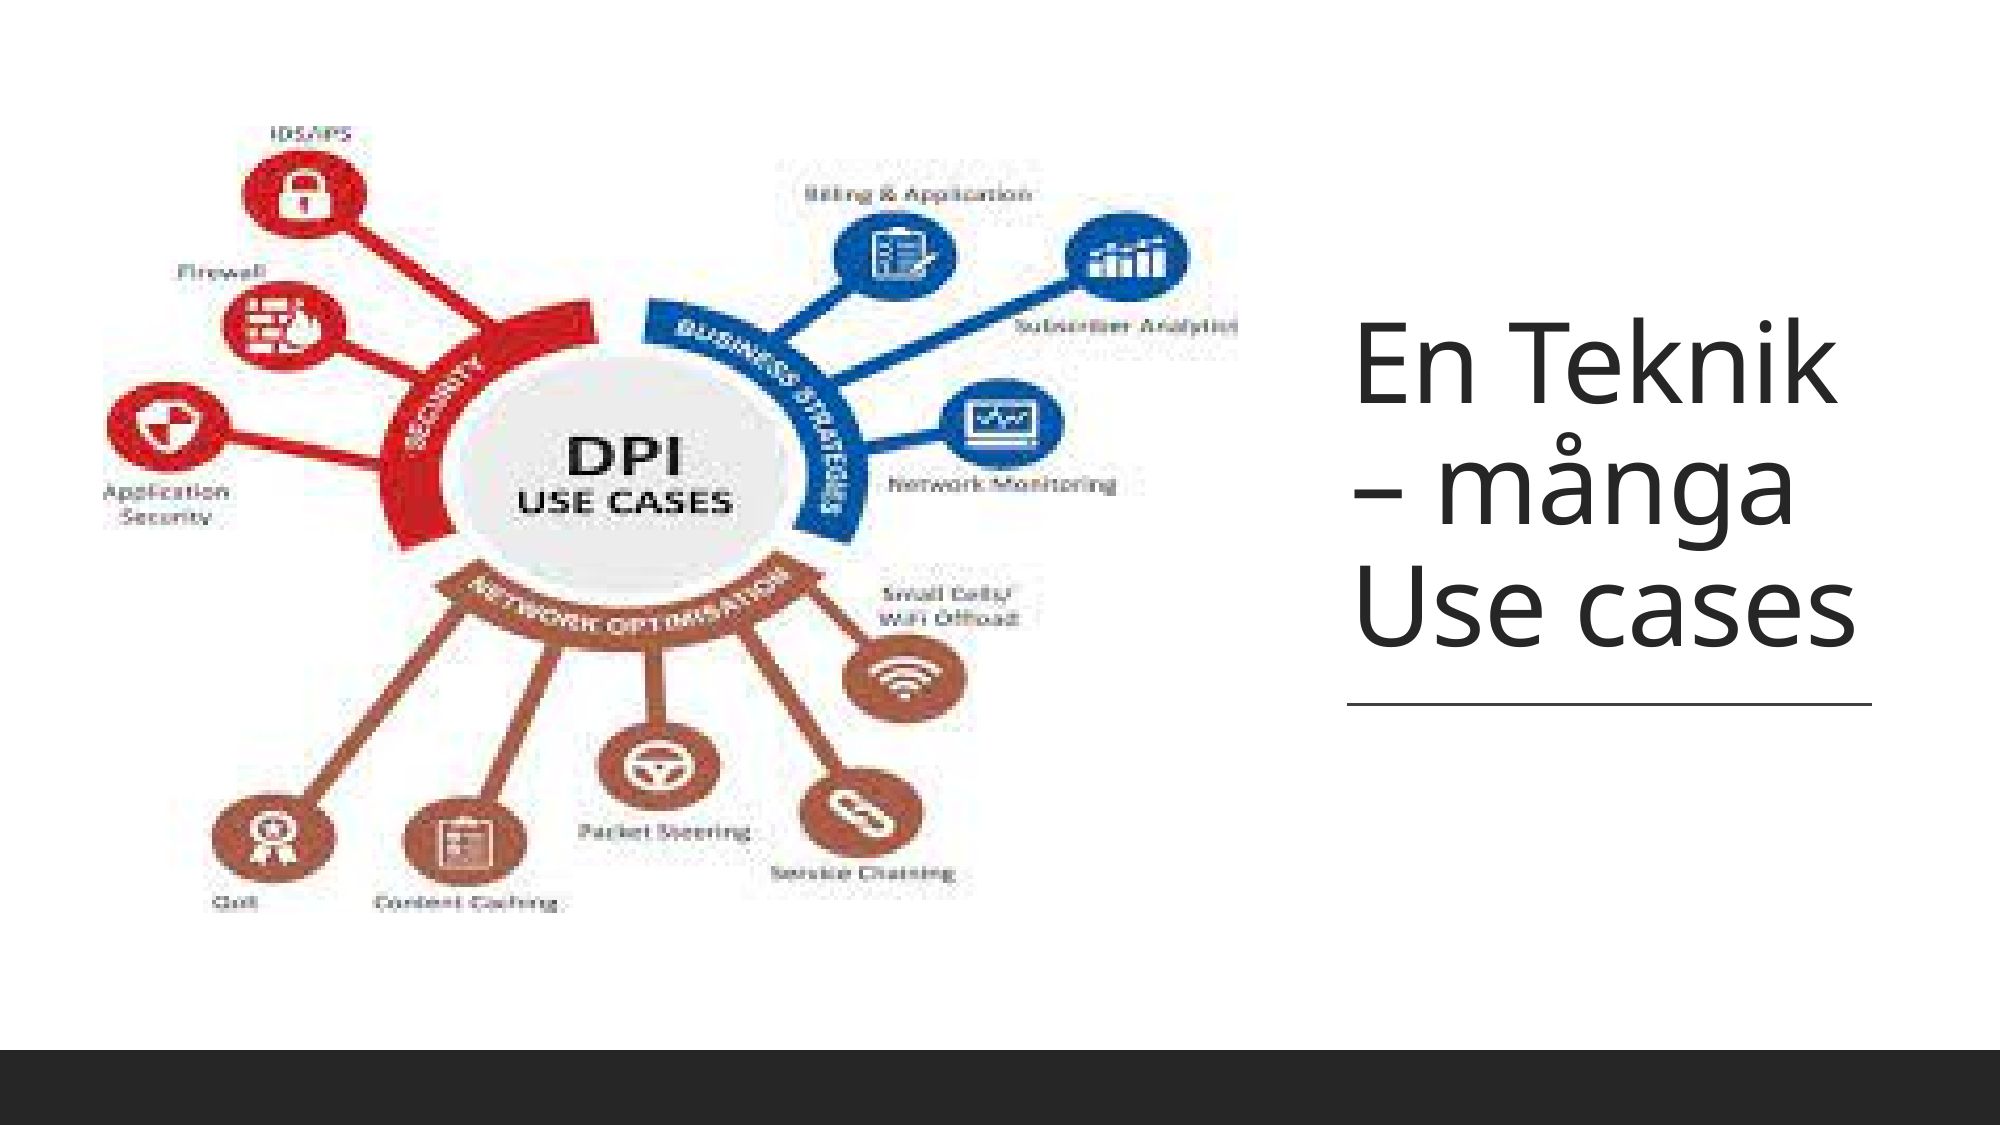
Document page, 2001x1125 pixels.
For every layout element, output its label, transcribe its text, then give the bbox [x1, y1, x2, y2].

title En Teknik – många Use cases [1335, 104, 1894, 679]
text_box [0, 0, 2000, 1125]
picture [103, 126, 1238, 913]
